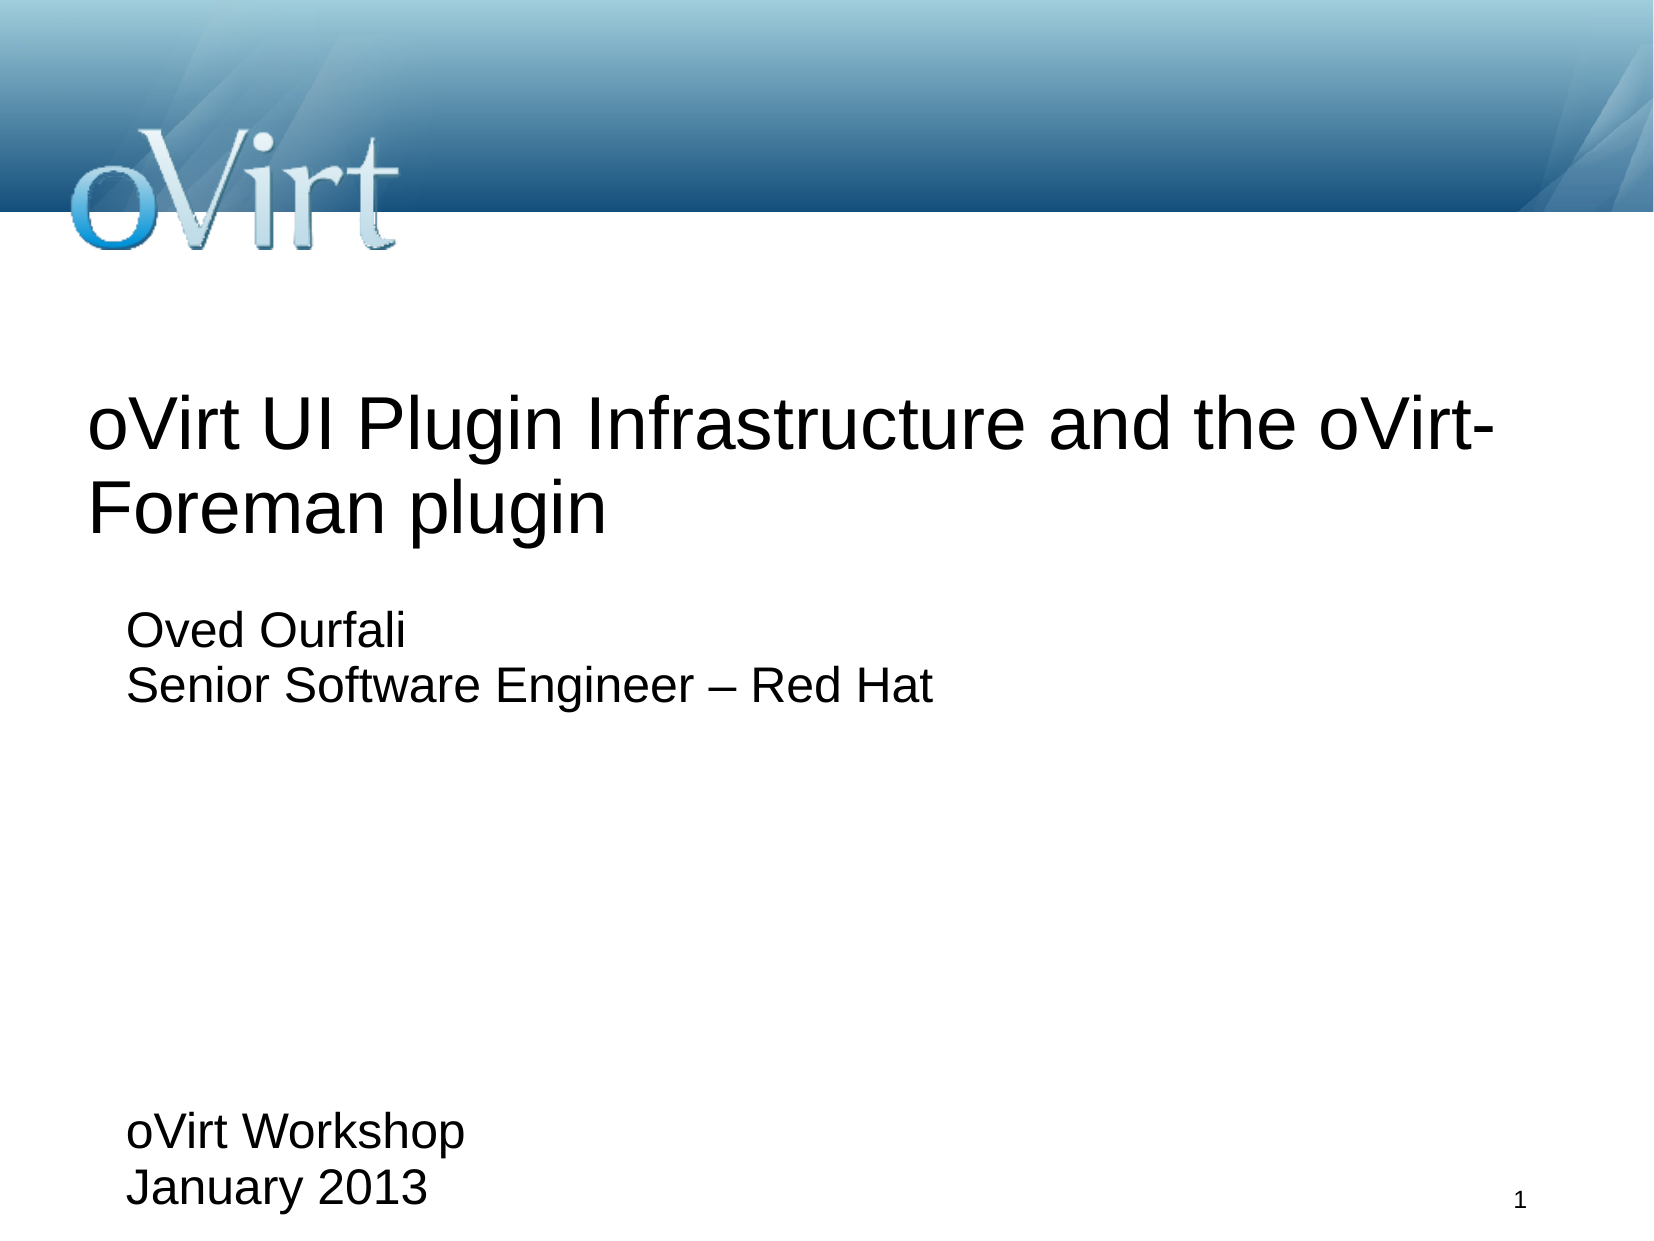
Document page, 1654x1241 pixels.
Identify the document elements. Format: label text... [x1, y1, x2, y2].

picture [0, 0, 1654, 250]
text_box Oved Ourfali Senior Software Engineer – Red Hat oVirt Workshop January 2013 [111, 594, 1484, 1223]
text_box oVirt UI Plugin Infrastructure and the oVirt-Foreman plugin [72, 374, 1640, 558]
